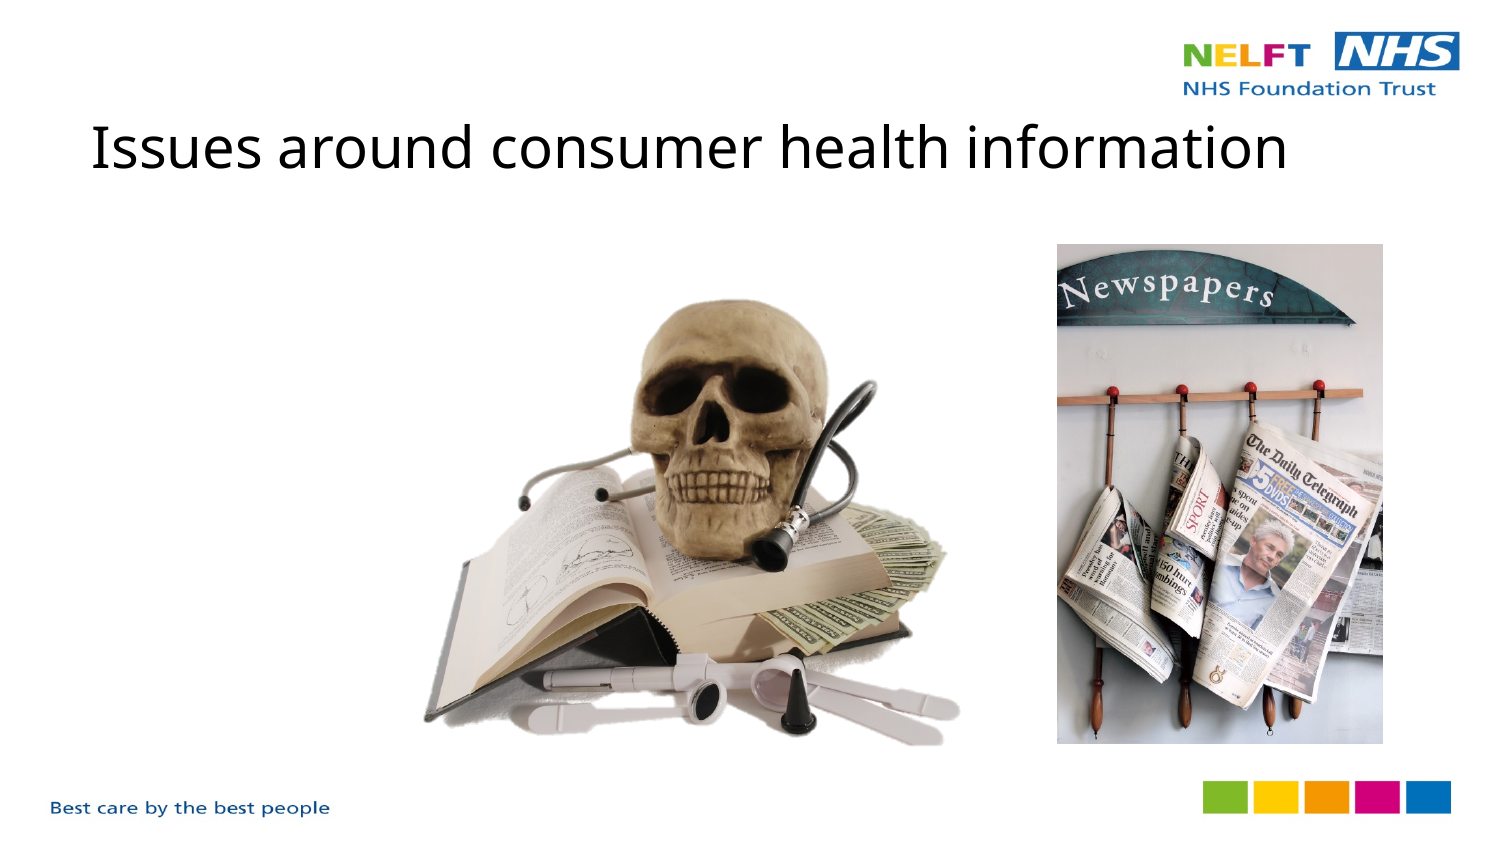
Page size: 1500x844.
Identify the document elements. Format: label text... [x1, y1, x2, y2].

title Issues around consumer health information [76, 102, 1317, 203]
picture [308, 244, 1383, 802]
